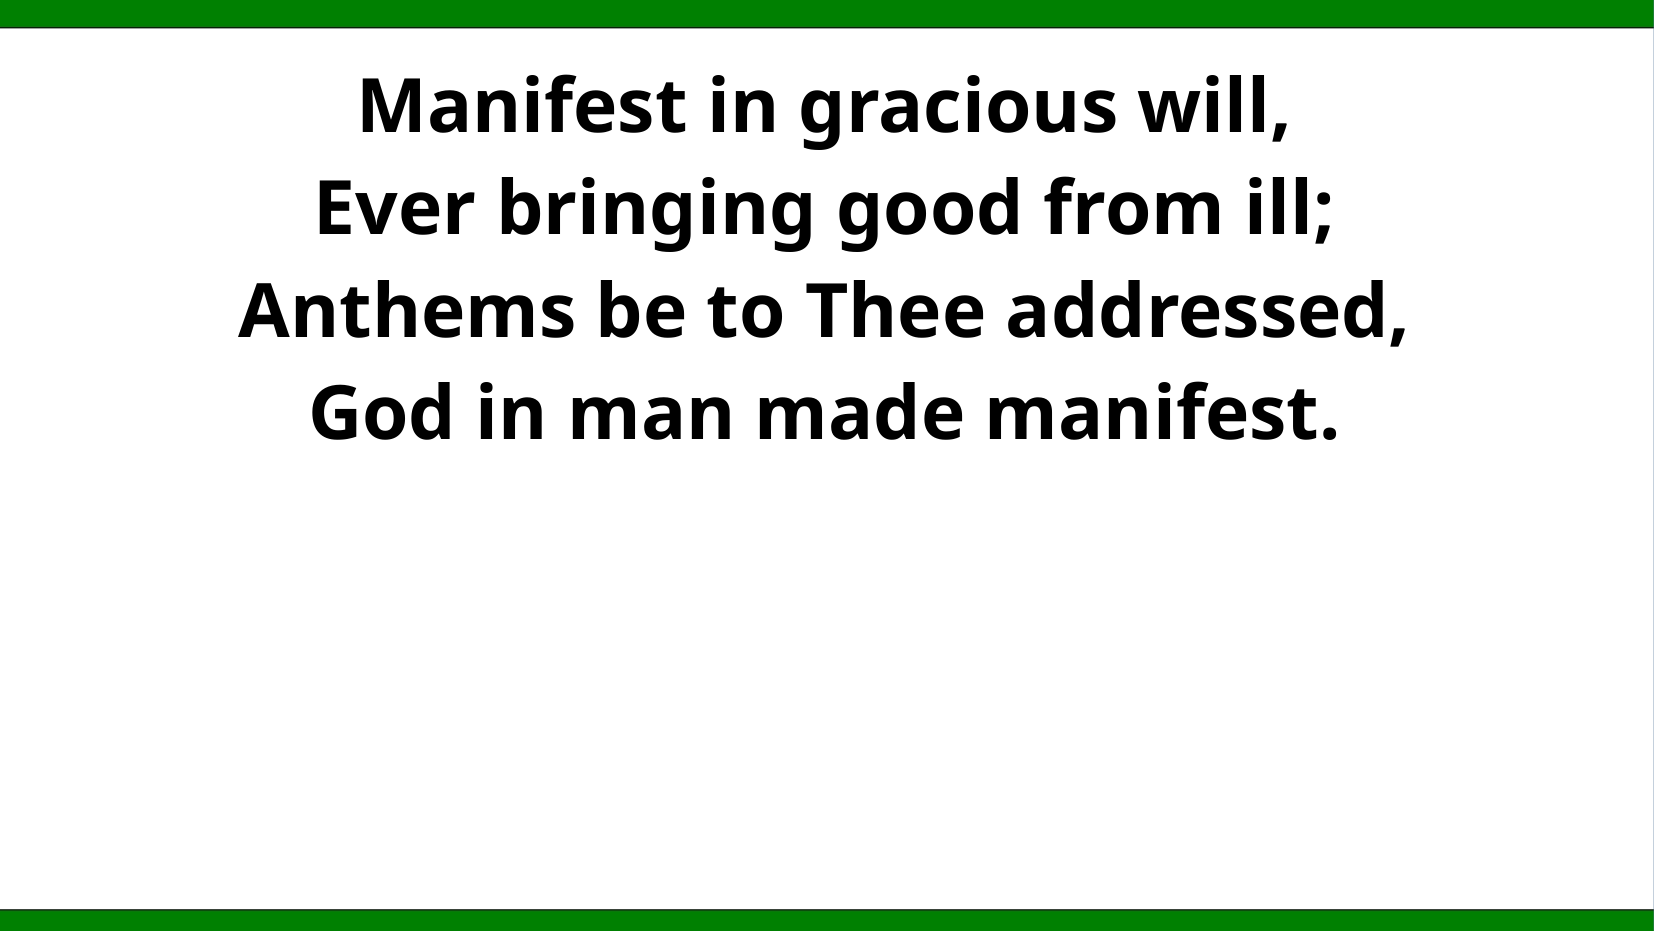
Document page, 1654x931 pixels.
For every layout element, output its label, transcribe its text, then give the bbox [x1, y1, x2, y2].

picture [0, 0, 1654, 931]
text_box Manifest in gracious will, Ever bringing good from ill; Anthems be to Thee addressed, God in man made manifest. [90, 45, 1561, 466]
